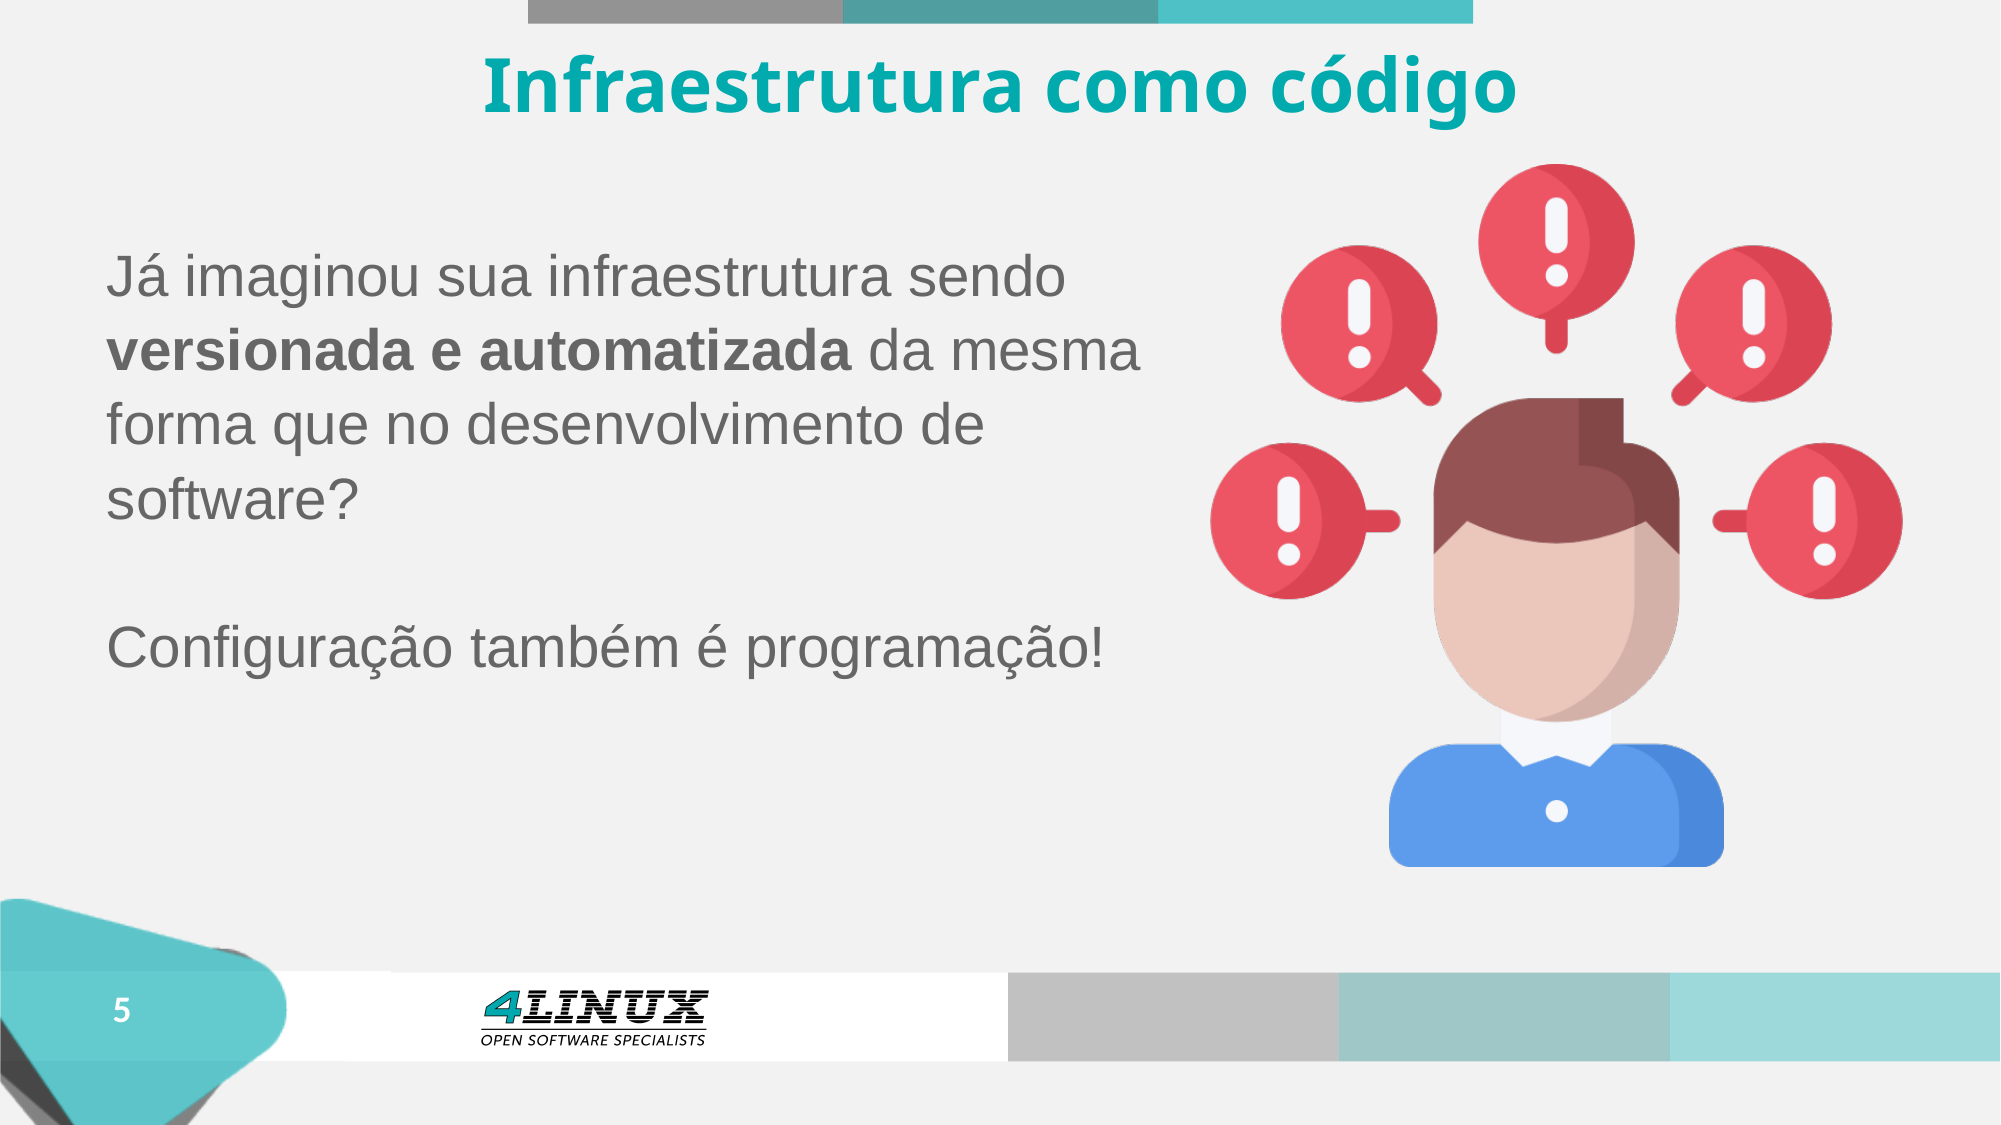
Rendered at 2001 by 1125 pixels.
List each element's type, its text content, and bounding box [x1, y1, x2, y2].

picture [444, 961, 745, 1075]
picture [1205, 164, 1908, 867]
title Infraestrutura como código [139, 40, 1865, 146]
text_box Já imaginou sua infraestrutura sendo versionada e automatizada da mesma forma que no desenvolvimento de software? Configuração também é programação! [92, 227, 1205, 720]
